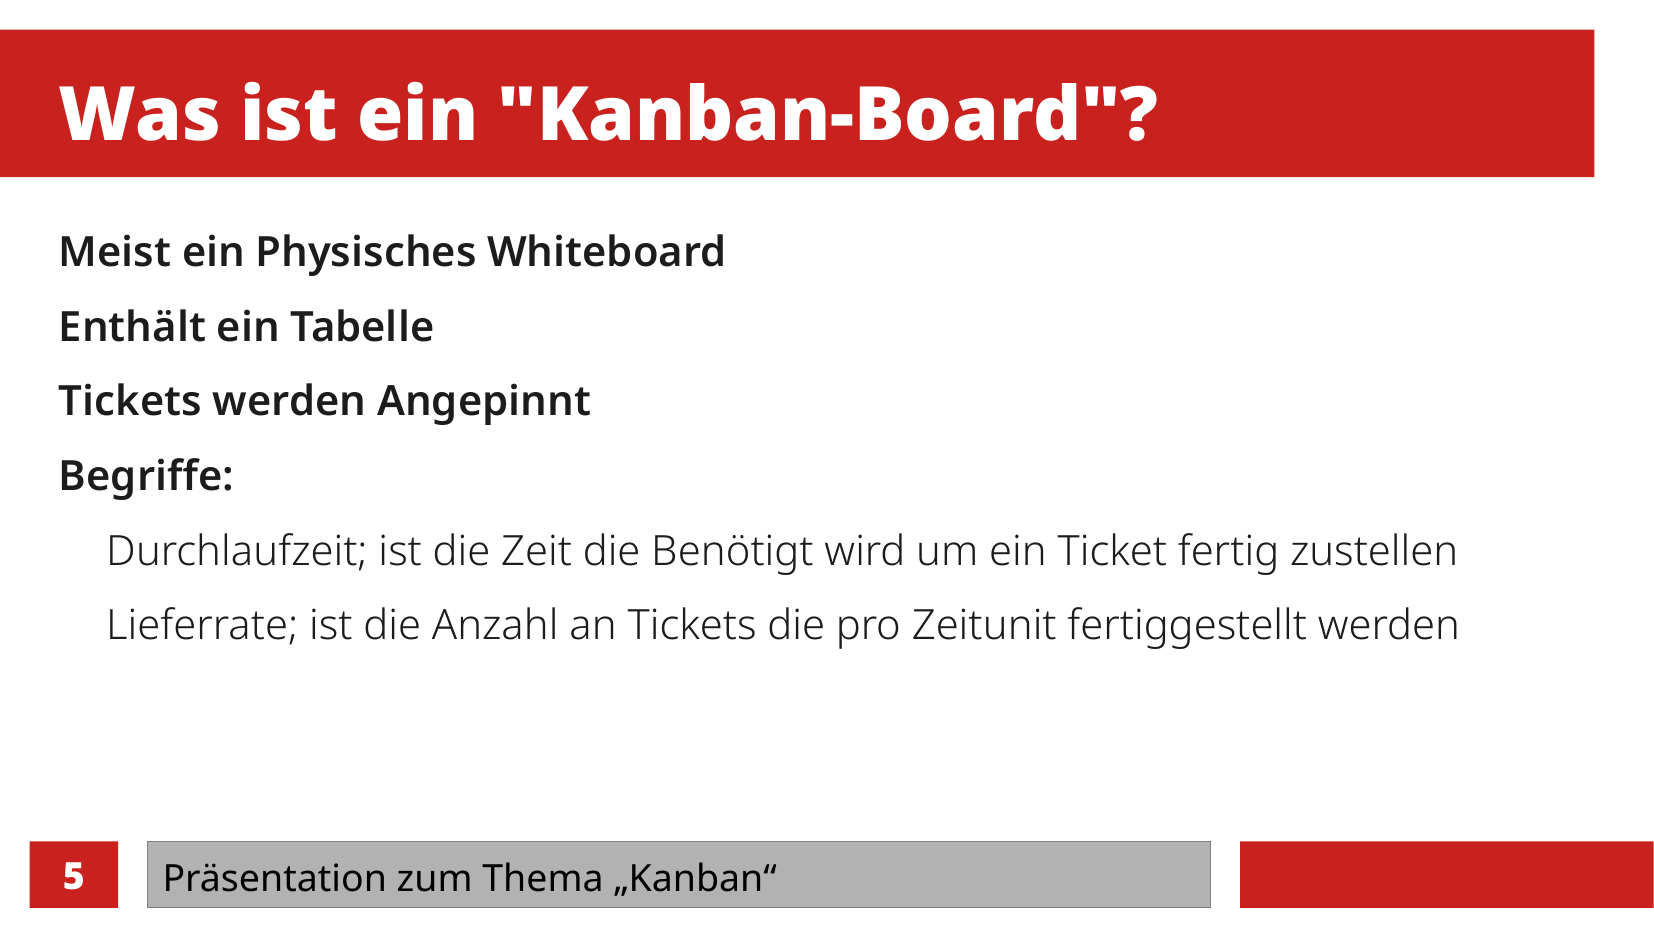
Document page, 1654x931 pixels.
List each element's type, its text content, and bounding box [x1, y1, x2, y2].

list Meist ein Physisches Whiteboard Enthält ein Tabelle Tickets werden Angepinnt Begriffe: Durchlaufzeit; ist die Zeit die Benötigt wird um ein Ticket fertig zustellen Lieferrate; ist die Anzahl an Tickets die pro Zeitunit fertiggestellt werden [59, 221, 1565, 798]
title Was ist ein "Kanban-Board"? [59, 44, 1595, 163]
text_box Präsentation zum Thema „Kanban“ [147, 844, 730, 907]
